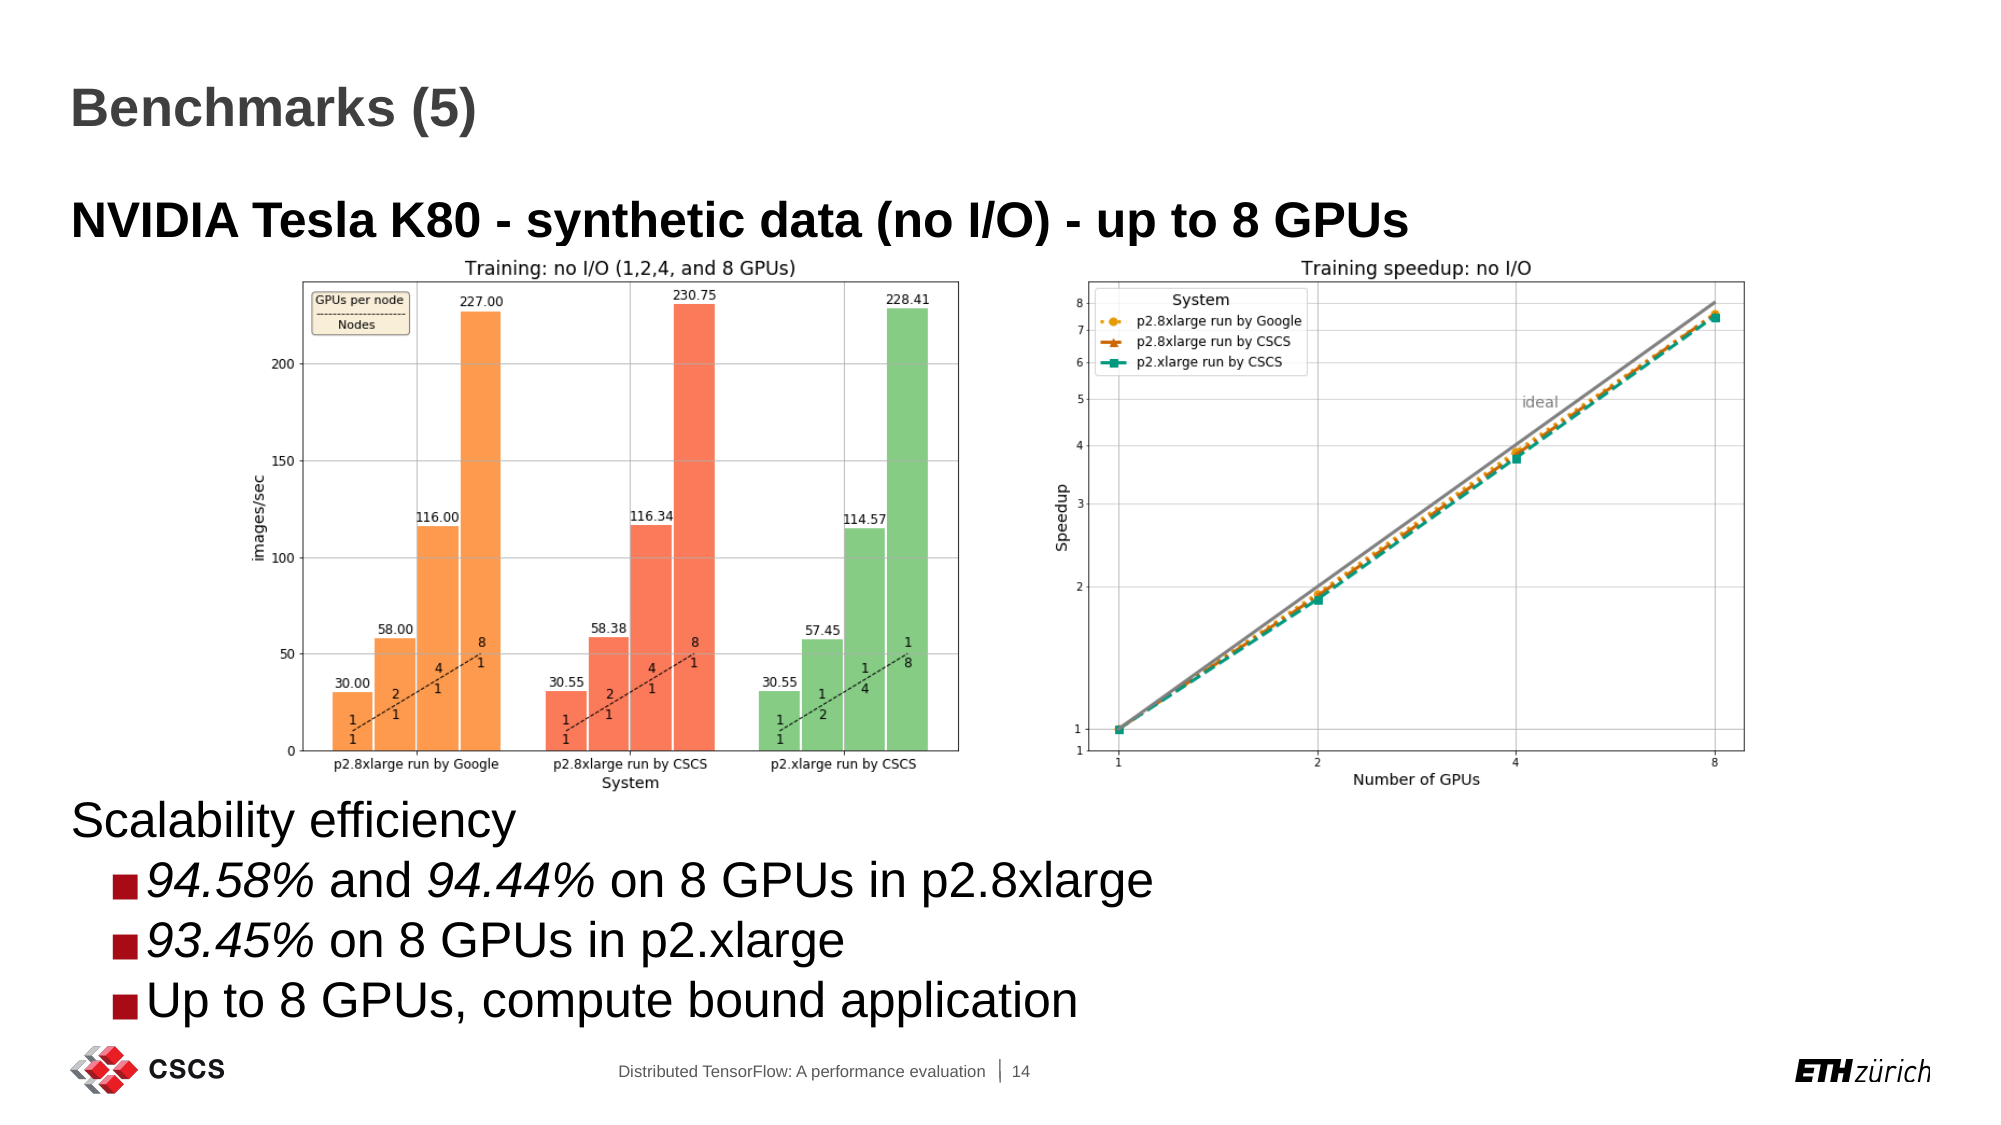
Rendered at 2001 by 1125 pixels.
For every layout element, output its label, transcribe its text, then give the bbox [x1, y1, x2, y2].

list NVIDIA Tesla K80 - synthetic data (no I/O) - up to 8 GPUs Scalability efficiency 94.58% and 94.44% on 8 GPUs in p2.8xlarge 93.45% on 8 GPUs in p2.xlarge Up to 8 GPUs, compute bound application [70, 178, 1930, 246]
list NVIDIA Tesla K80 - synthetic data (no I/O) - up to 8 GPUs Scalability efficiency 94.58% and 94.44% on 8 GPUs in p2.8xlarge 93.45% on 8 GPUs in p2.xlarge Up to 8 GPUs, compute bound application [70, 793, 1930, 1022]
footer Distributed TensorFlow: A performance evaluation [322, 1059, 998, 1083]
picture [57, 1033, 236, 1106]
picture [70, 246, 1930, 793]
slide_number <number> [999, 1059, 1063, 1083]
picture [1795, 1059, 1930, 1082]
title Benchmarks (5) [70, 7, 1930, 149]
